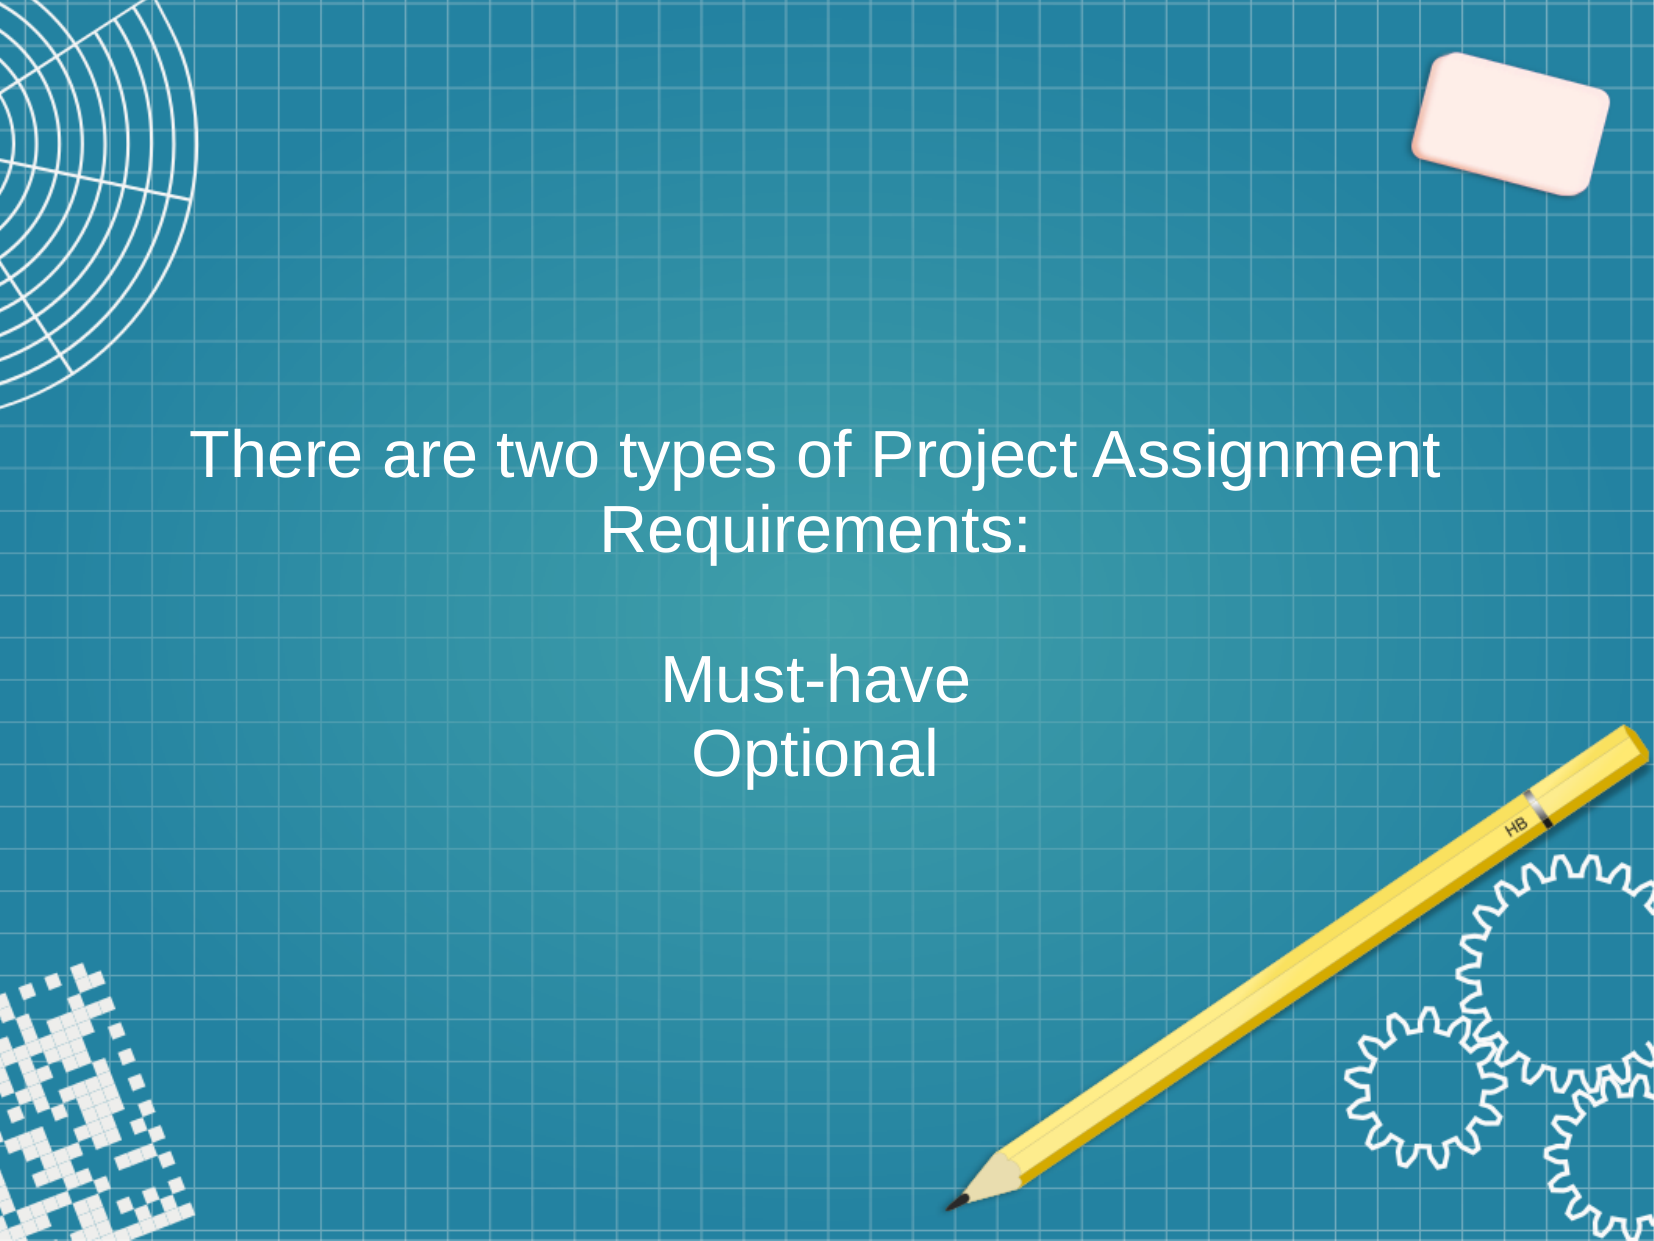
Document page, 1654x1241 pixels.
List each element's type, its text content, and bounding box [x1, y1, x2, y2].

subtitle There are two types of Project Assignment Requirements: Must-have Optional [71, 330, 1561, 1060]
picture [0, 0, 1654, 1241]
